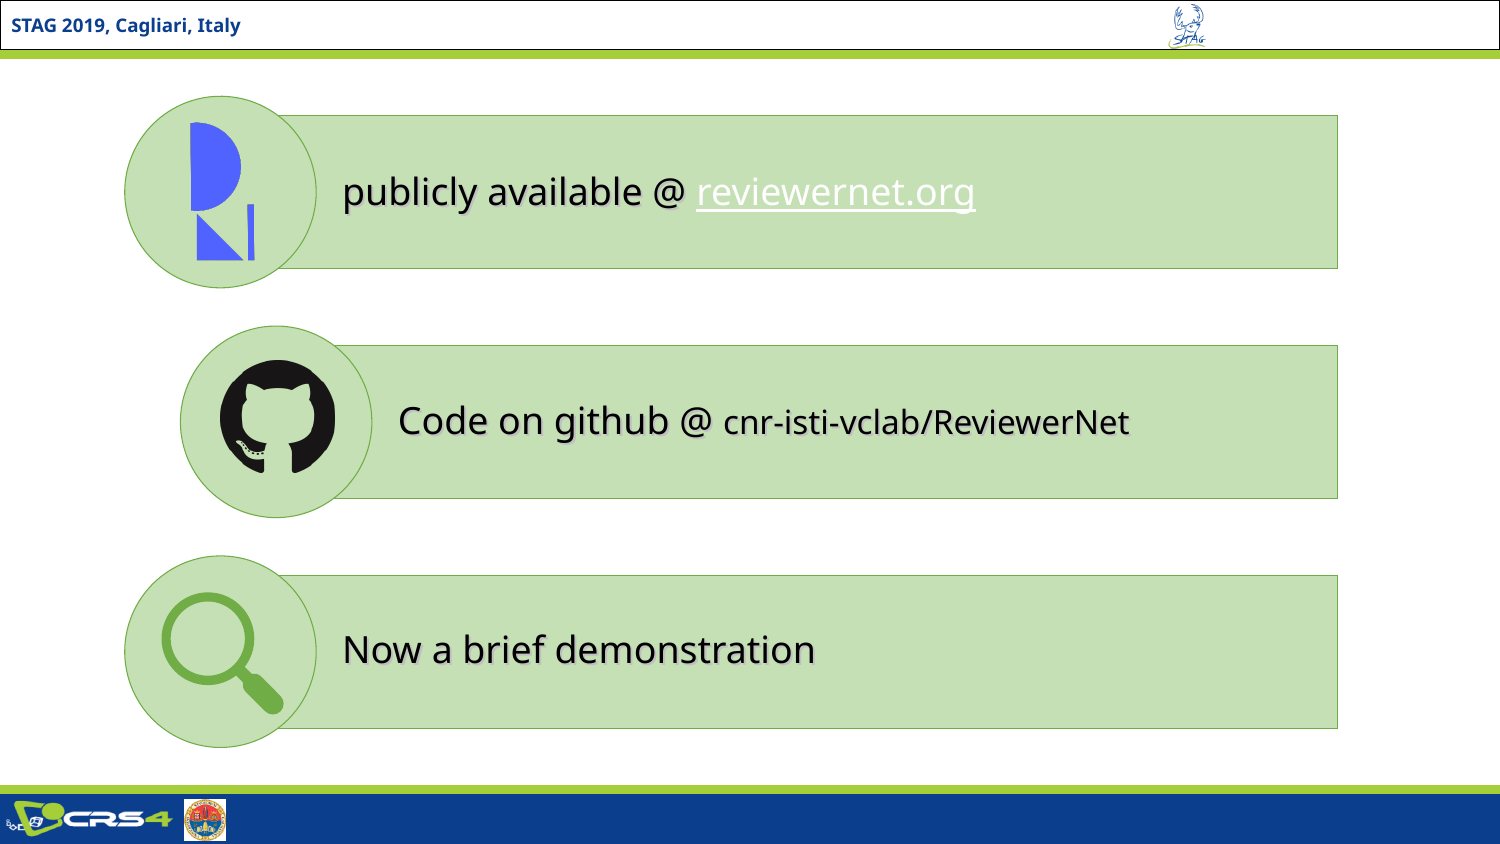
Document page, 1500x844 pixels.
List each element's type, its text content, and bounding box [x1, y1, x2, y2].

text_box publicly available @ reviewernet.org [279, 115, 1338, 269]
text_box Now a brief demonstration [280, 575, 1338, 729]
picture [167, 118, 278, 267]
text_box [164, 729, 277, 748]
picture [147, 578, 298, 729]
text_box [180, 326, 372, 518]
text_box [298, 595, 317, 708]
picture [220, 359, 335, 474]
text_box [159, 555, 282, 578]
text_box Code on github @ cnr-isti-vclab/ReviewerNet [335, 345, 1338, 499]
text_box [124, 96, 317, 288]
text_box [124, 590, 147, 714]
